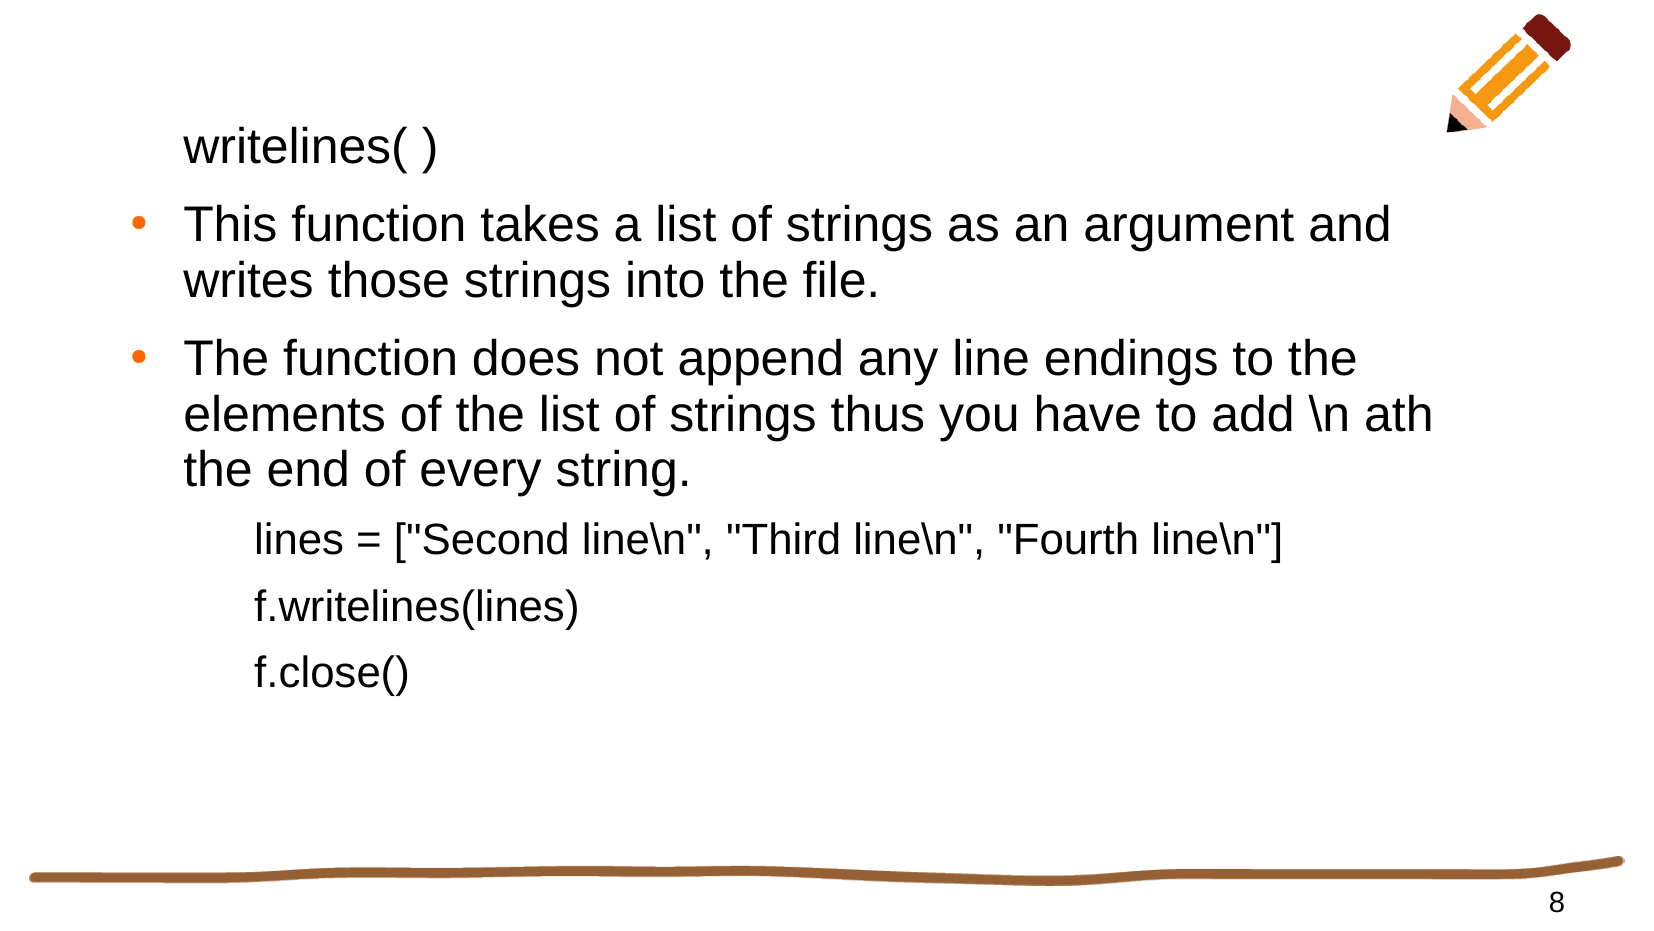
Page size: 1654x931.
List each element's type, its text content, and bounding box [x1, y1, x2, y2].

picture [29, 856, 1625, 886]
picture [1446, 14, 1571, 133]
list writelines( ) This function takes a list of strings as an argument and writes those strings into the file. The function does not append any line endings to the elements of the list of strings thus you have to add \n ath the end of every string. lines = ["Second line\n", "Third line\n", "Fourth line\n"] f.writelines(lines) f.close() [112, 118, 1449, 788]
